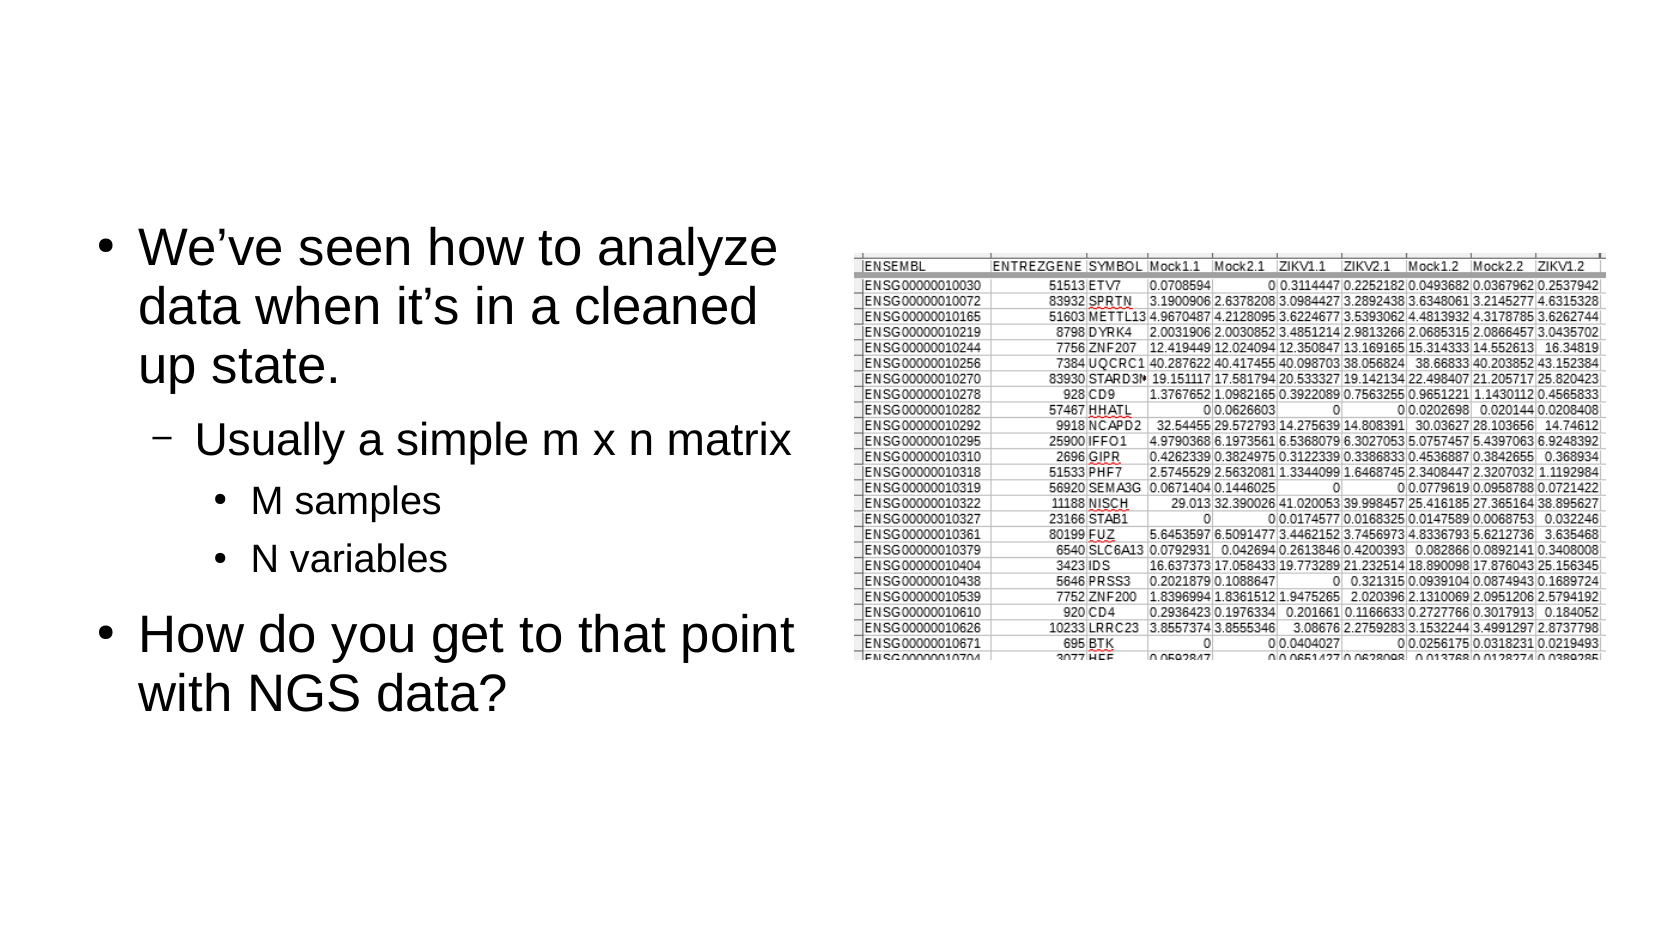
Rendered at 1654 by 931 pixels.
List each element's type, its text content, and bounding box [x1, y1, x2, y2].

list We’ve seen how to analyze data when it’s in a cleaned up state. Usually a simple m x n matrix M samples N variables How do you get to that point with NGS data? [82, 217, 811, 758]
picture [854, 253, 1606, 661]
